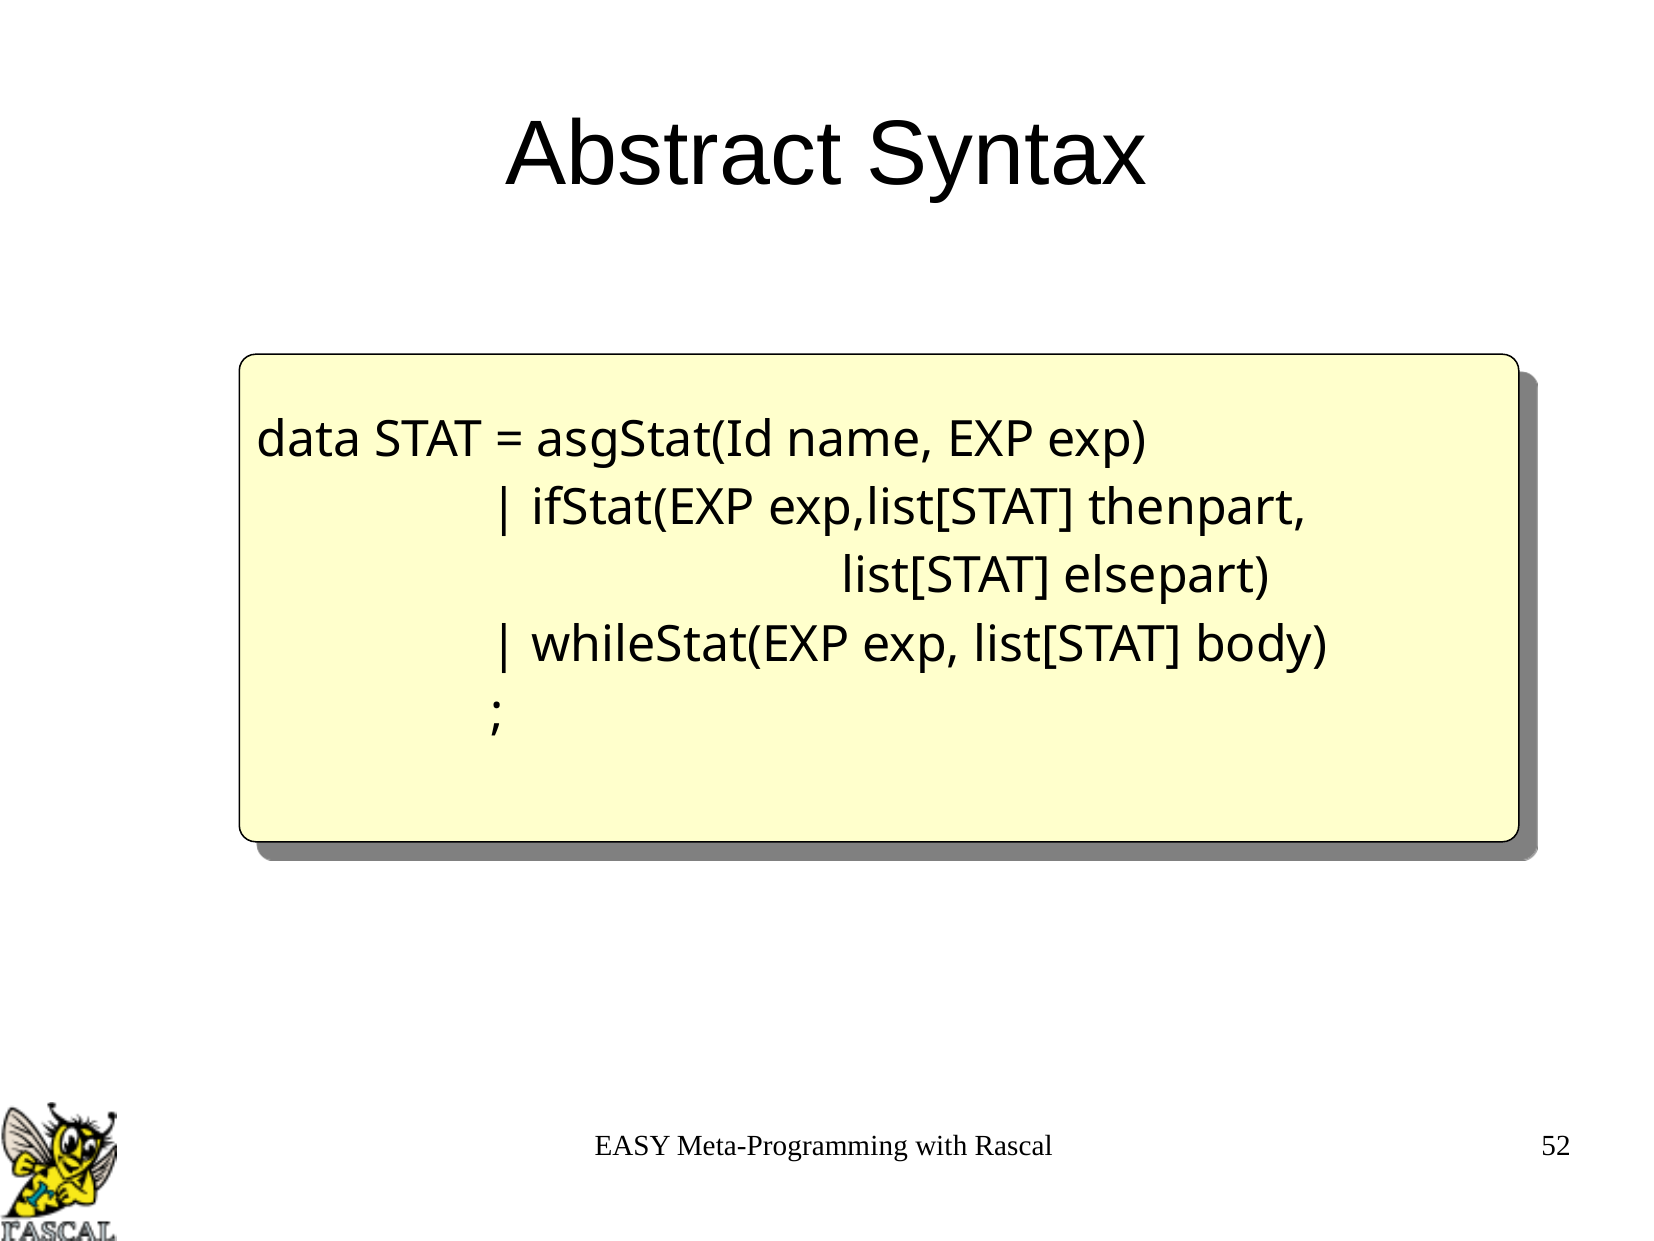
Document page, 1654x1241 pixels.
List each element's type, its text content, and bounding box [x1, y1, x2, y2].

picture [0, 1102, 117, 1241]
text_box data STAT = asgStat(Id name, EXP exp) | ifStat(EXP exp,list[STAT] thenpart, list[STAT] elsepart) | whileStat(EXP exp, list[STAT] body) ; [242, 395, 1454, 783]
text_box [239, 354, 1519, 842]
title Abstract Syntax [82, 56, 1571, 250]
